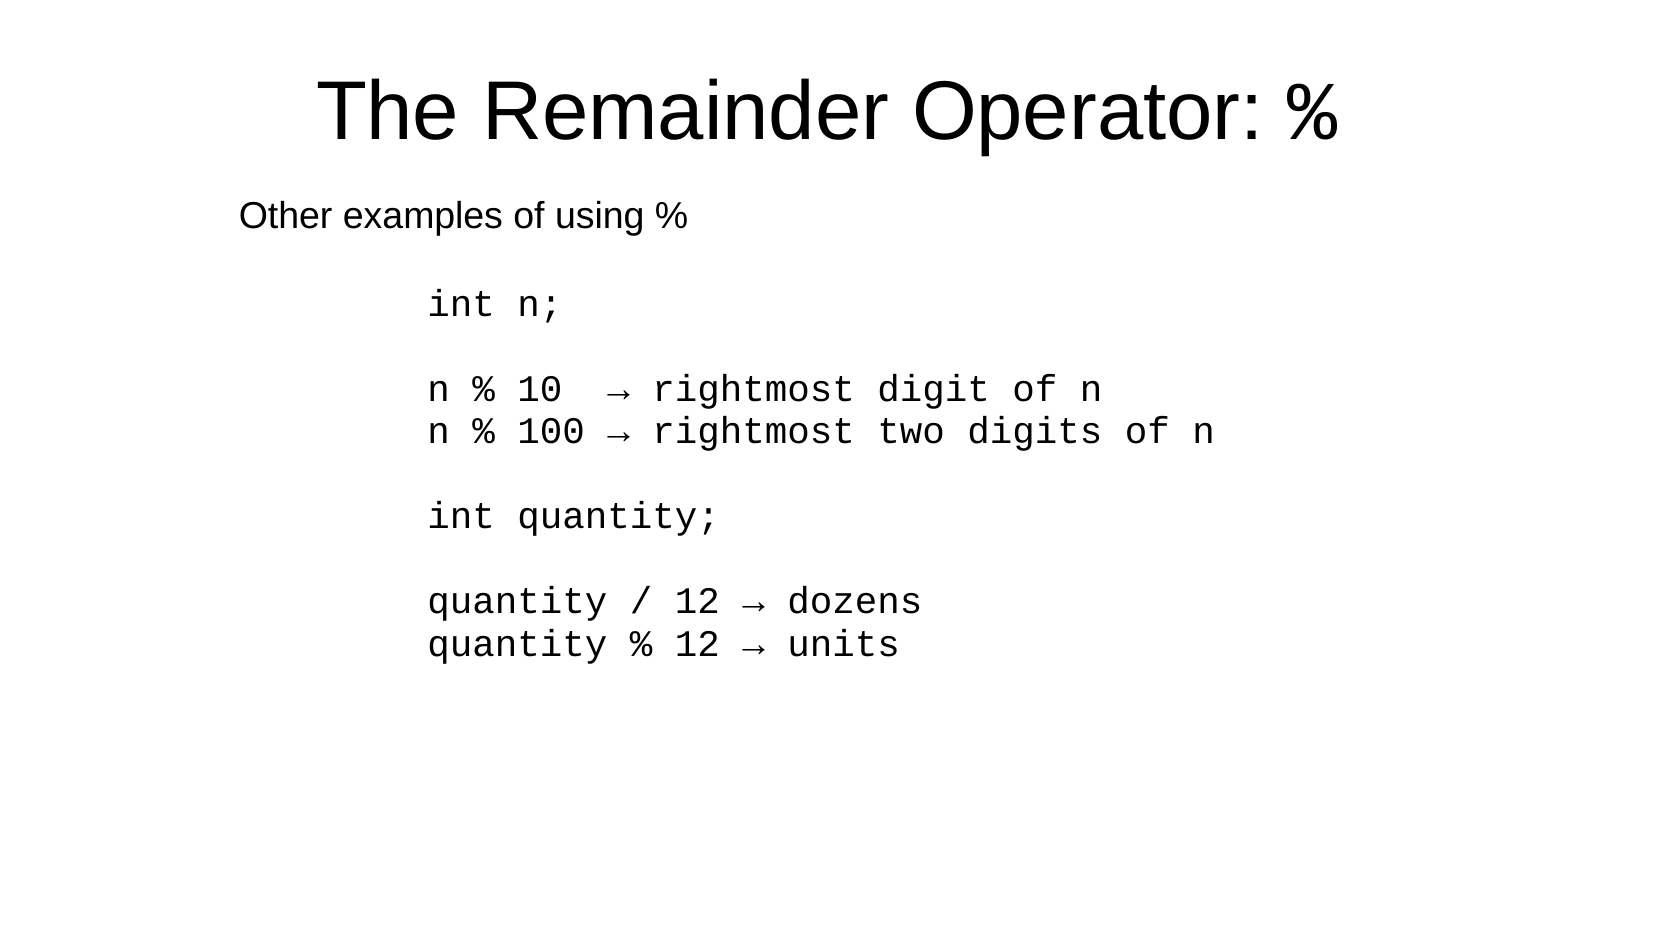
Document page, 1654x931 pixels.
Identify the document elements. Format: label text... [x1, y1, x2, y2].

title The Remainder Operator: % [82, 37, 1571, 193]
text_box Other examples of using % [223, 187, 704, 245]
text_box int n; n % 10 → rightmost digit of n n % 100 → rightmost two digits of n int quantity; quantity / 12 → dozens quantity % 12 → units [412, 277, 1276, 718]
